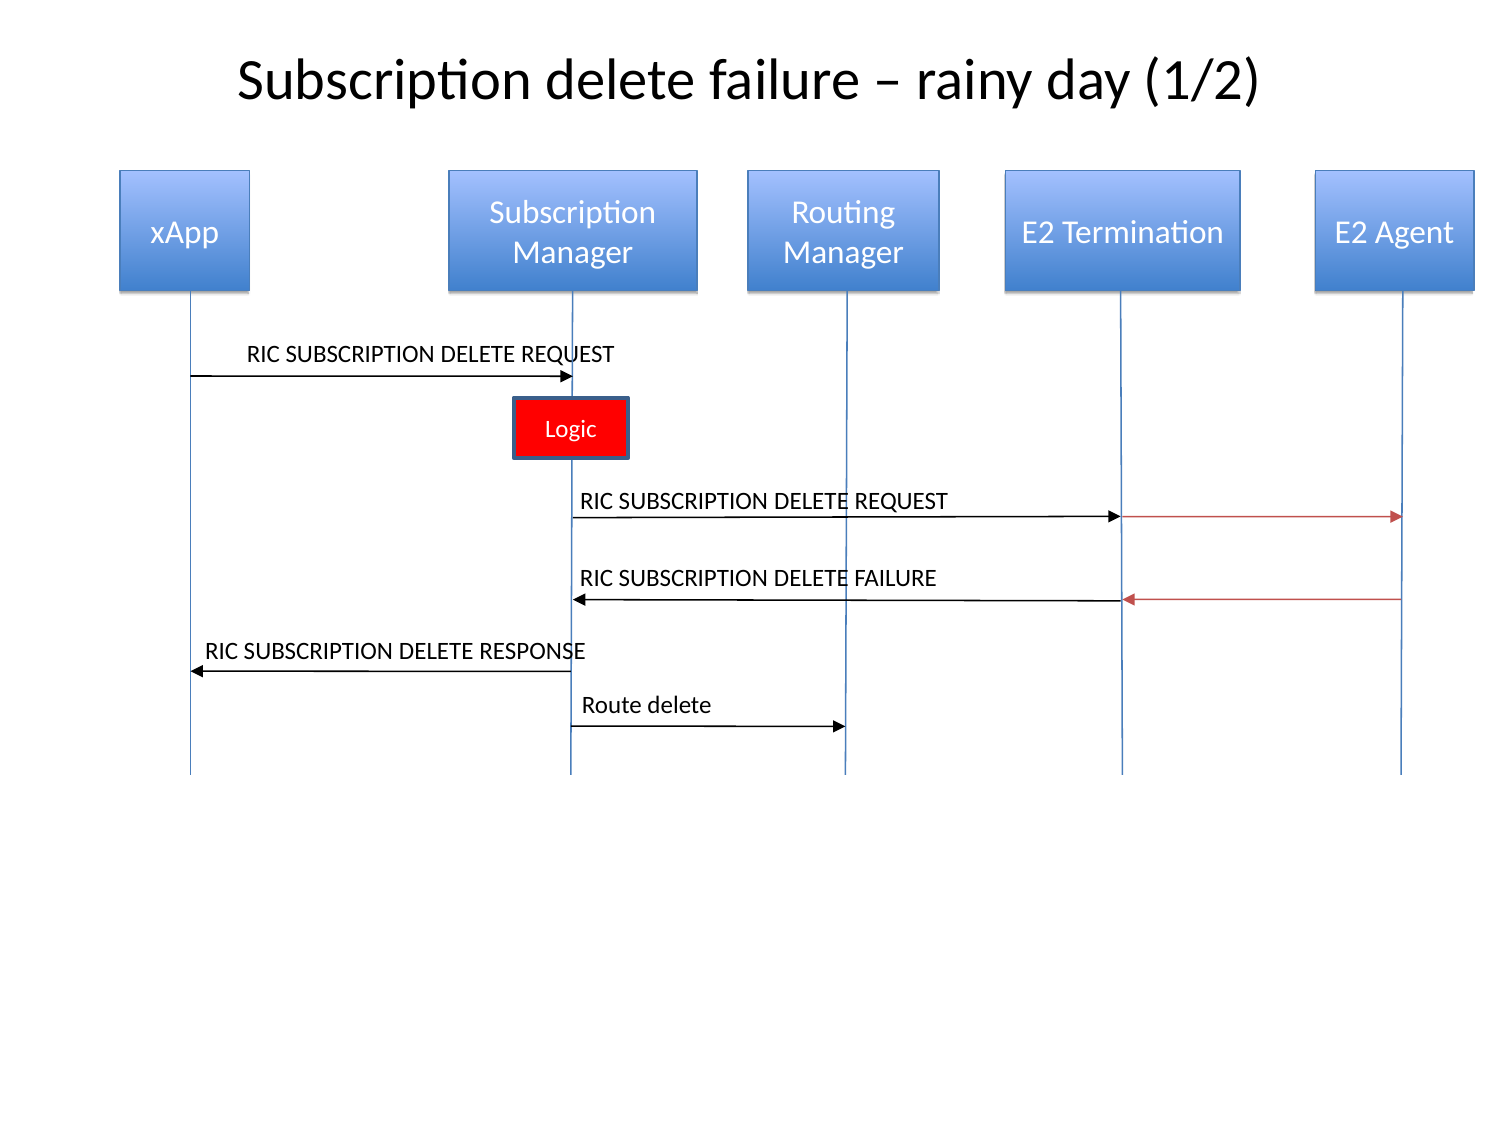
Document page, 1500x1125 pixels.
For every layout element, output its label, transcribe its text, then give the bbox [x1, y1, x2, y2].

text_box RIC SUBSCRIPTION DELETE REQUEST [565, 476, 1063, 522]
text_box RIC SUBSCRIPTION DELETE REQUEST [232, 330, 571, 375]
text_box RIC SUBSCRIPTION DELETE RESPONSE [190, 627, 709, 673]
text_box RIC SUBSCRIPTION DELETE REQUEST [574, 330, 631, 376]
text_box RIC SUBSCRIPTION DELETE FAILURE [565, 554, 1052, 600]
text_box Subscription Manager [448, 170, 697, 291]
text_box E2 Termination [1005, 170, 1241, 291]
title Subscription delete failure – rainy day (1/2) [75, 32, 1425, 120]
text_box Route delete [567, 681, 774, 727]
text_box Routing Manager [748, 170, 940, 291]
text_box xApp [120, 170, 250, 291]
text_box E2 Agent [1315, 170, 1474, 291]
text_box Logic [513, 397, 628, 459]
